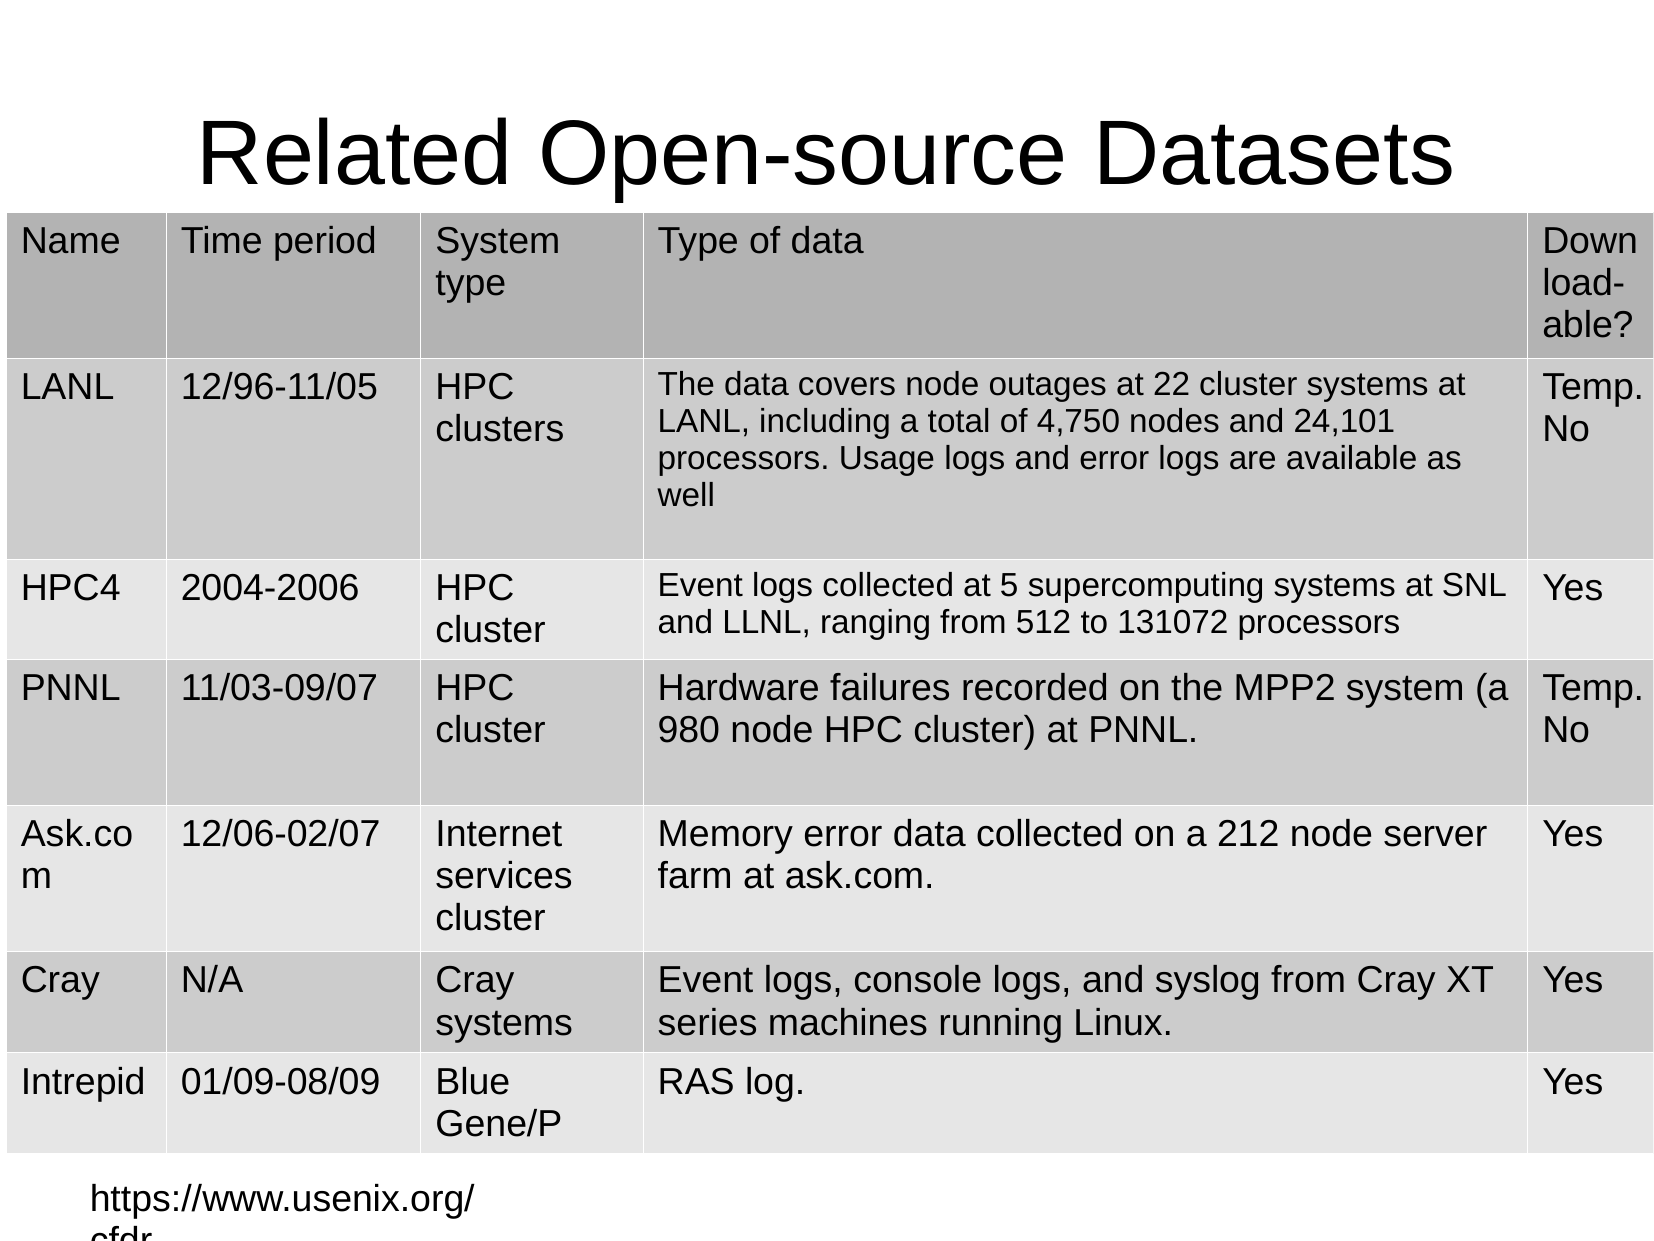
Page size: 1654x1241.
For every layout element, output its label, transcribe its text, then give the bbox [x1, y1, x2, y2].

table_cell Yes [1528, 560, 1654, 659]
table_header Time period [167, 213, 420, 358]
table_header Name [7, 213, 166, 358]
table_cell Ask.com [7, 806, 166, 951]
table_cell Yes [1528, 806, 1654, 951]
table_cell Temp. No [1528, 359, 1654, 559]
table_cell Blue Gene/P [421, 1053, 643, 1153]
table_cell 12/96-11/05 [167, 359, 420, 559]
table_header Download-able? [1528, 213, 1654, 358]
table_cell Cray [7, 952, 166, 1052]
table_cell 12/06-02/07 [167, 806, 420, 951]
table_cell Event logs, console logs, and syslog from Cray XT series machines running Linux. [644, 952, 1527, 1052]
text_box https://www.usenix.org/cfdr [75, 1170, 553, 1227]
table_cell 11/03-09/07 [167, 660, 420, 805]
table_cell HPC4 [7, 560, 166, 659]
table_cell Internet services cluster [421, 806, 643, 951]
table_cell The data covers node outages at 22 cluster systems at LANL, including a total of 4,750 nodes and 24,101 processors. Usage logs and error logs are available as well [644, 359, 1527, 559]
table_cell PNNL [7, 660, 166, 805]
table_cell HPC cluster [421, 660, 643, 805]
table_cell Intrepid [7, 1053, 166, 1153]
table_cell LANL [7, 359, 166, 559]
table_cell Yes [1528, 1053, 1654, 1153]
table_header Type of data [644, 213, 1527, 358]
title Related Open-source Datasets [82, 49, 1571, 212]
table_cell Hardware failures recorded on the MPP2 system (a 980 node HPC cluster) at PNNL. [644, 660, 1527, 805]
table_cell Temp. No [1528, 660, 1654, 805]
table_cell HPC clusters [421, 359, 643, 559]
table_cell N/A [167, 952, 420, 1052]
table_cell RAS log. [644, 1053, 1527, 1153]
table_cell 2004-2006 [167, 560, 420, 659]
table_cell HPC cluster [421, 560, 643, 659]
table_cell Event logs collected at 5 supercomputing systems at SNL and LLNL, ranging from 512 to 131072 processors [644, 560, 1527, 659]
table_cell 01/09-08/09 [167, 1053, 420, 1153]
table_header System type [421, 213, 643, 358]
table_cell Memory error data collected on a 212 node server farm at ask.com. [644, 806, 1527, 951]
table_cell Cray systems [421, 952, 643, 1052]
table_cell Yes [1528, 952, 1654, 1052]
